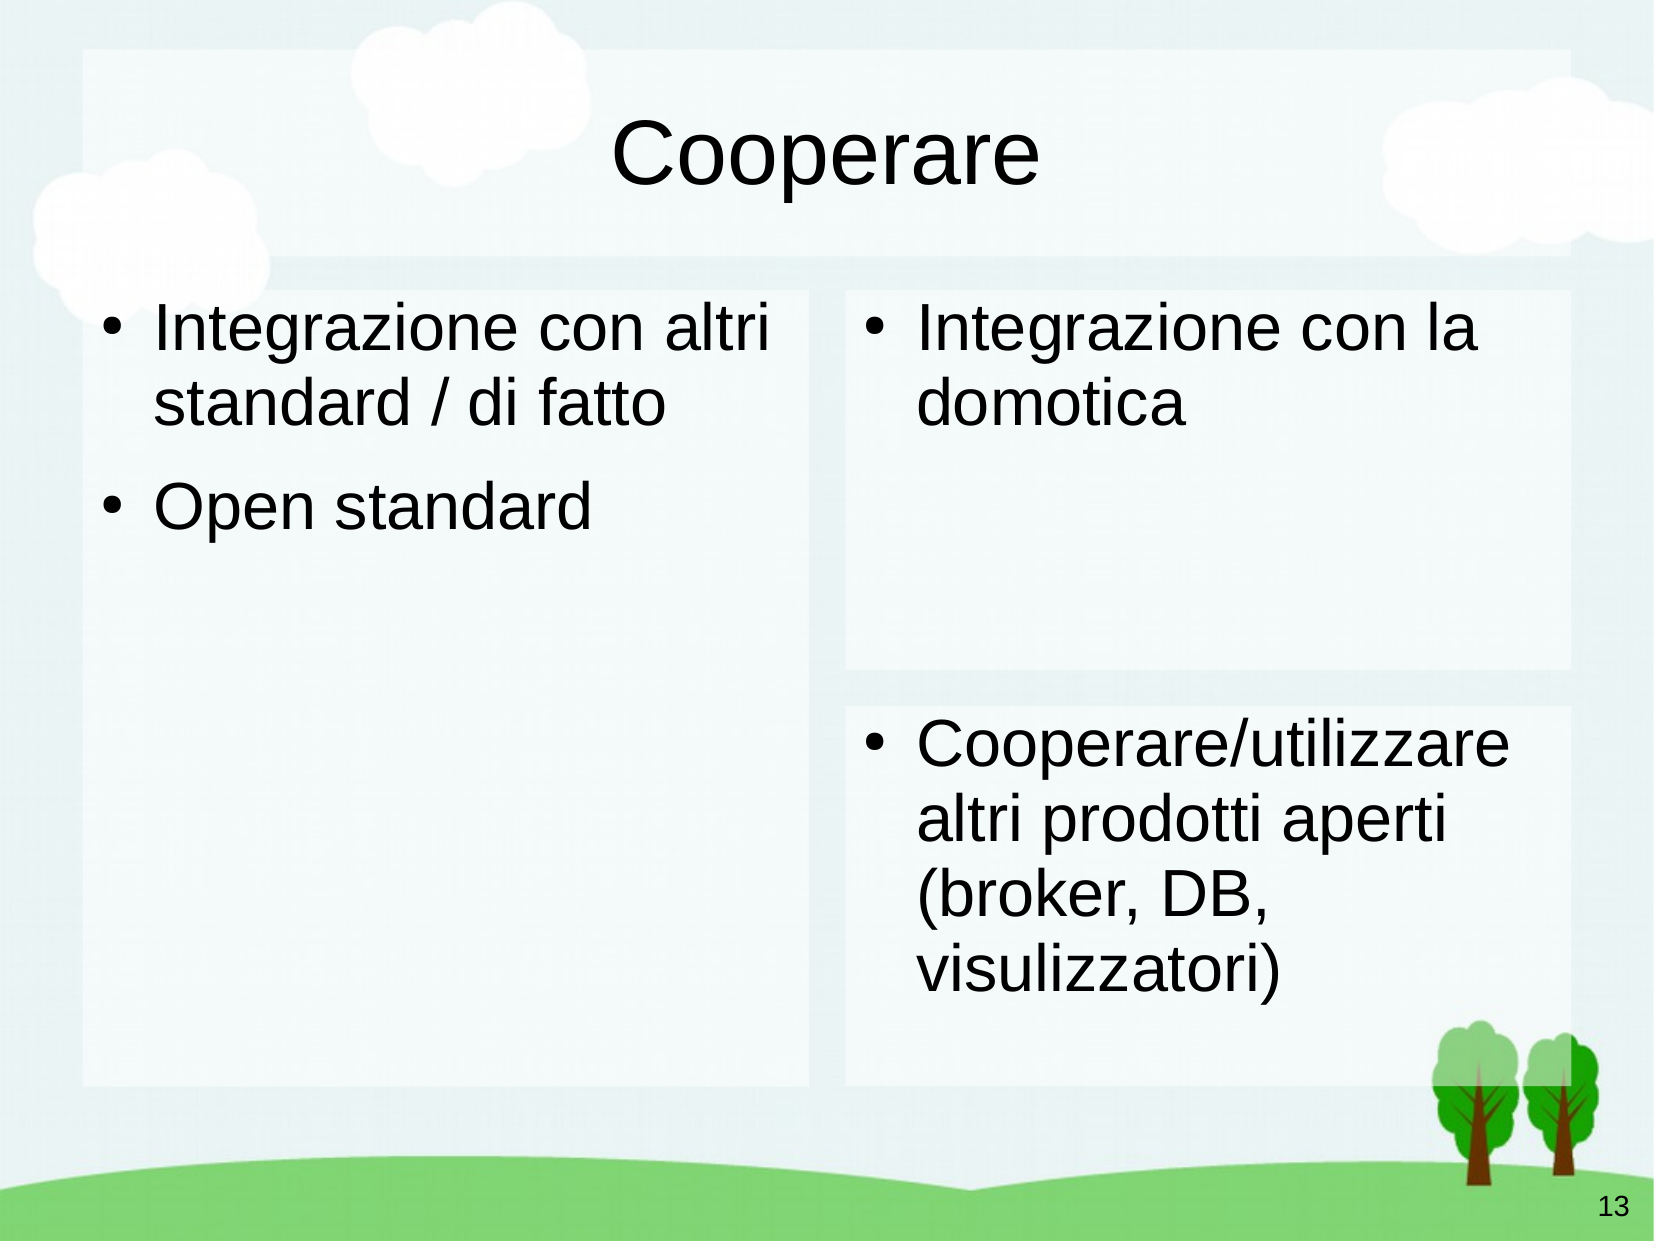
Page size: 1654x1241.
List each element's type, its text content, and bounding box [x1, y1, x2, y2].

list Integrazione con altri standard / di fatto Open standard [82, 290, 809, 1087]
picture [0, 0, 1654, 1241]
list Integrazione con la domotica [845, 290, 1572, 671]
title Cooperare [82, 49, 1571, 257]
list Cooperare/utilizzare altri prodotti aperti (broker, DB, visulizzatori) [845, 706, 1572, 1087]
